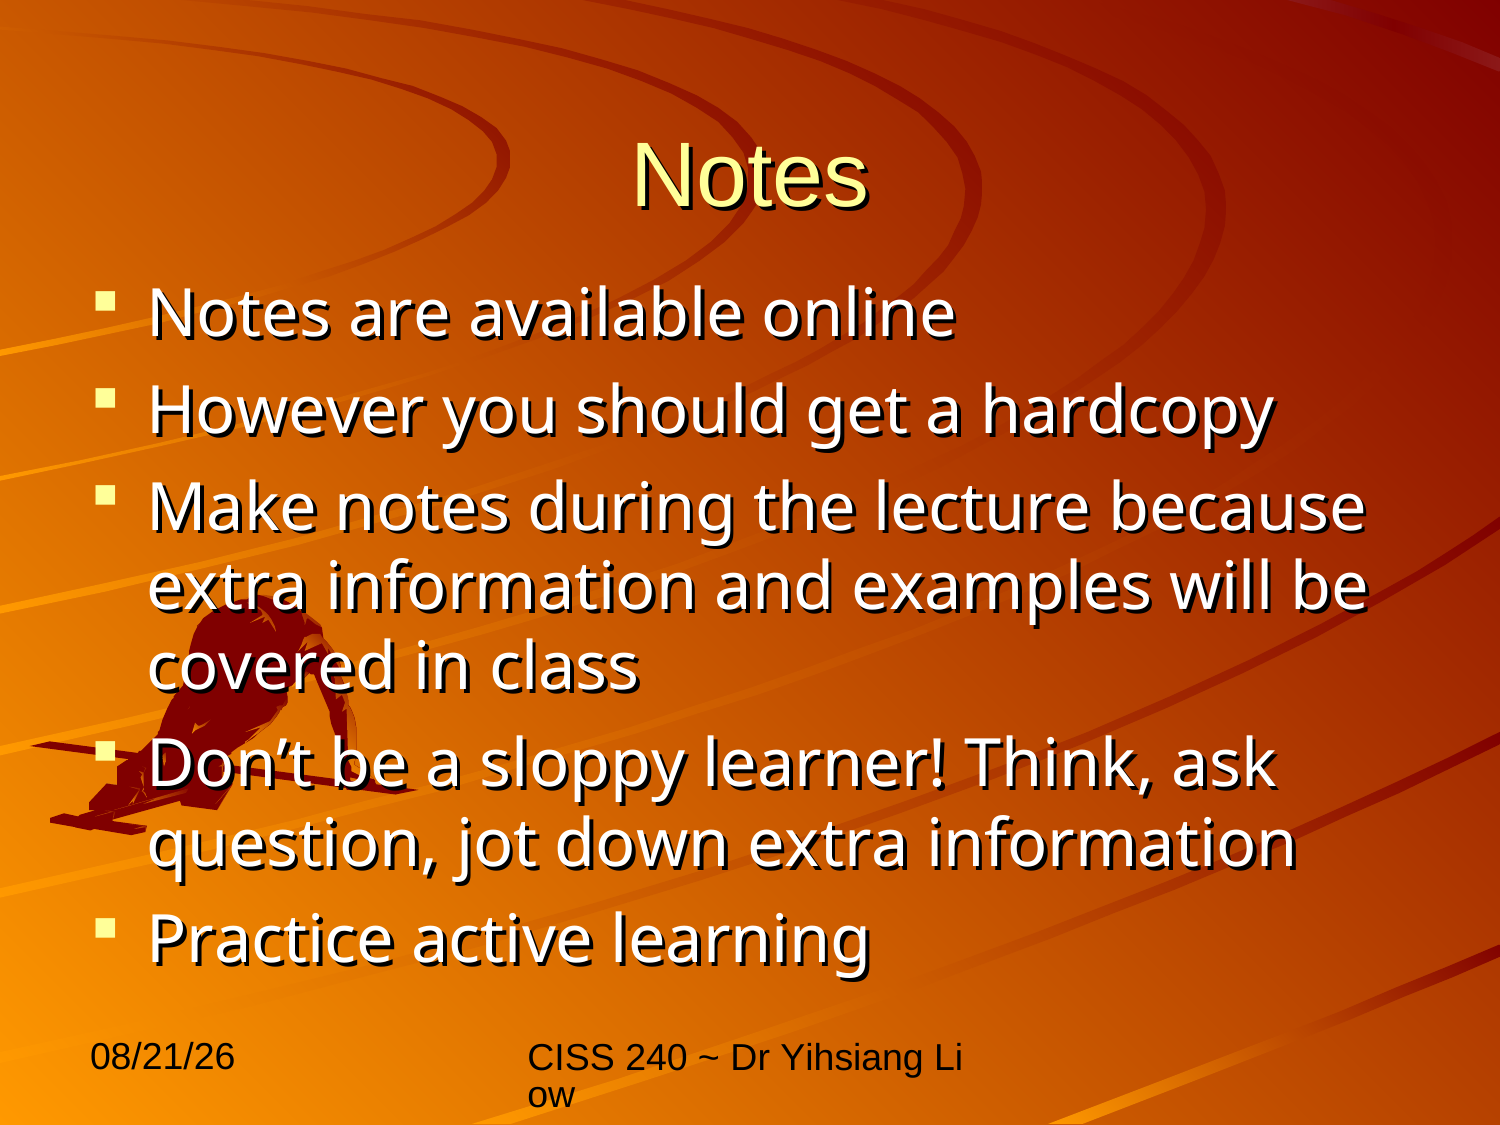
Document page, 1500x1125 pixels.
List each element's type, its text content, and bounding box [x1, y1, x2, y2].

list Notes are available online However you should get a hardcopy Make notes during the lecture because extra information and examples will be covered in class Don’t be a sloppy learner! Think, ask question, jot down extra information Practice active learning [75, 262, 1426, 1006]
title Notes [75, 25, 1426, 233]
